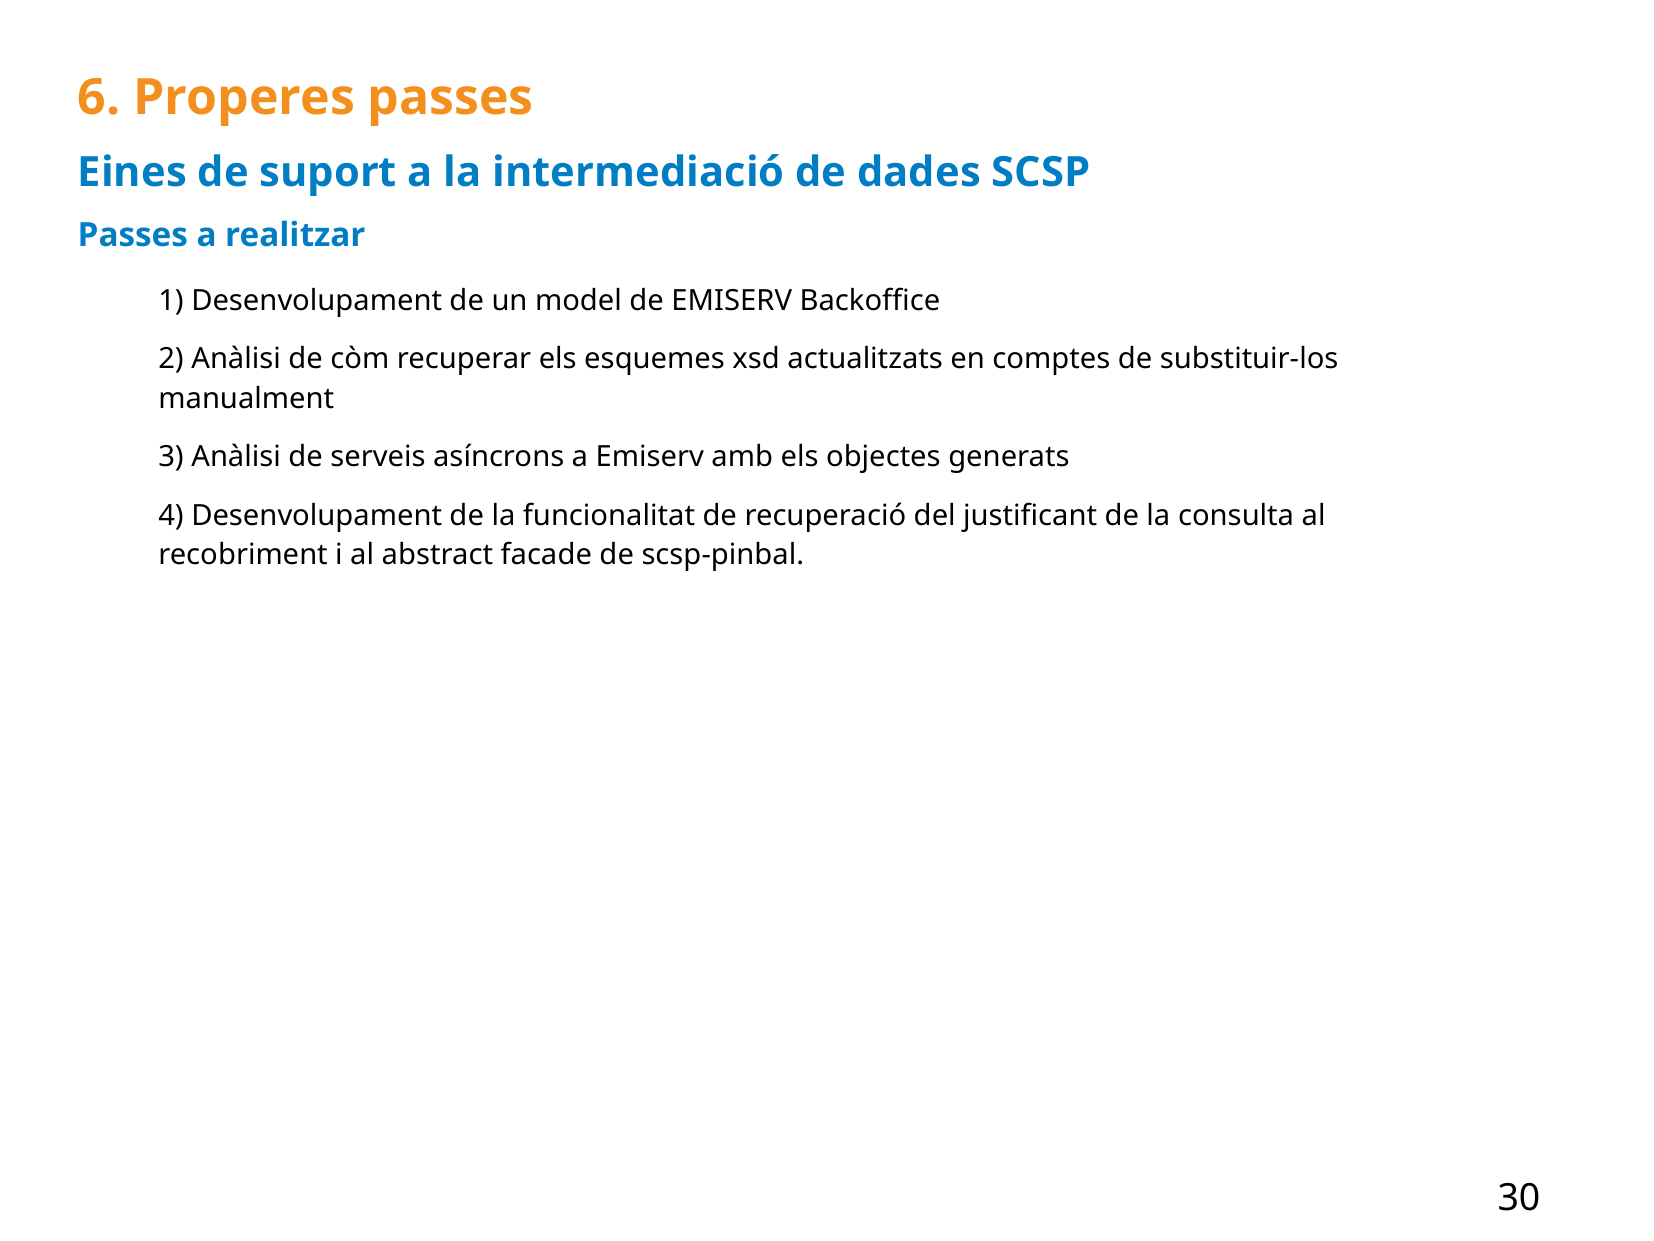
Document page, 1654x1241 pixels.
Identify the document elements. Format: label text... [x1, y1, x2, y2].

text_box 6. Properes passes Eines de suport a la intermediació de dades SCSP Passes a realitzar [63, 53, 1535, 148]
text_box <número> [1482, 1163, 1654, 1229]
text_box Desenvolupament de un model de EMISERV Backoffice Anàlisi de còm recuperar els esquemes xsd actualitzats en comptes de substituir-los manualment Anàlisi de serveis asíncrons a Emiserv amb els objectes generats Desenvolupament de la funcionalitat de recuperació del justificant de la consulta al recobriment i al abstract facade de scsp-pinbal. [82, 271, 1560, 820]
